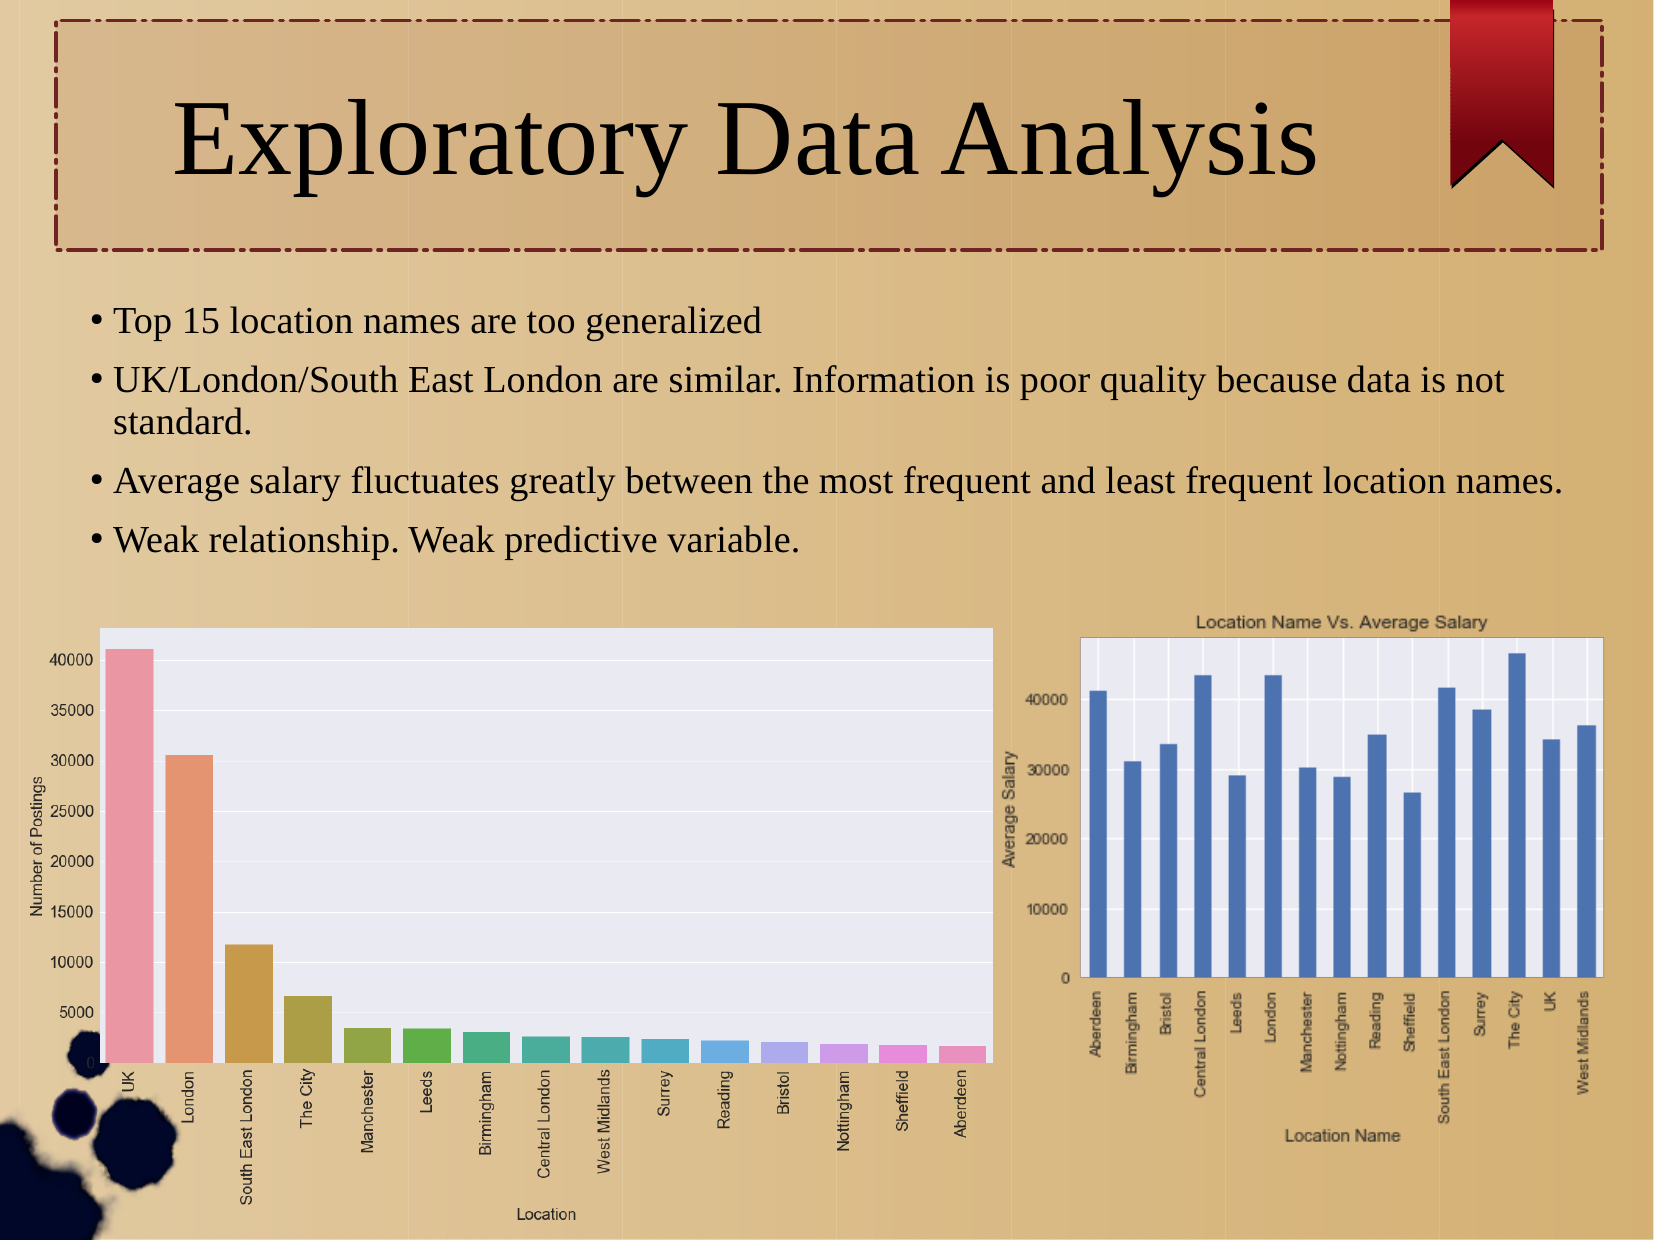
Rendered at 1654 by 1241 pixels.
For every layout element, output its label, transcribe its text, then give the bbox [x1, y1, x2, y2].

picture [25, 605, 1615, 1228]
title Exploratory Data Analysis [82, 47, 1412, 229]
list Top 15 location names are too generalized UK/London/South East London are similar. Information is poor quality because data is not standard. Average salary fluctuates greatly between the most frequent and least frequent location names. Weak relationship. Weak predictive variable. [82, 299, 1571, 585]
